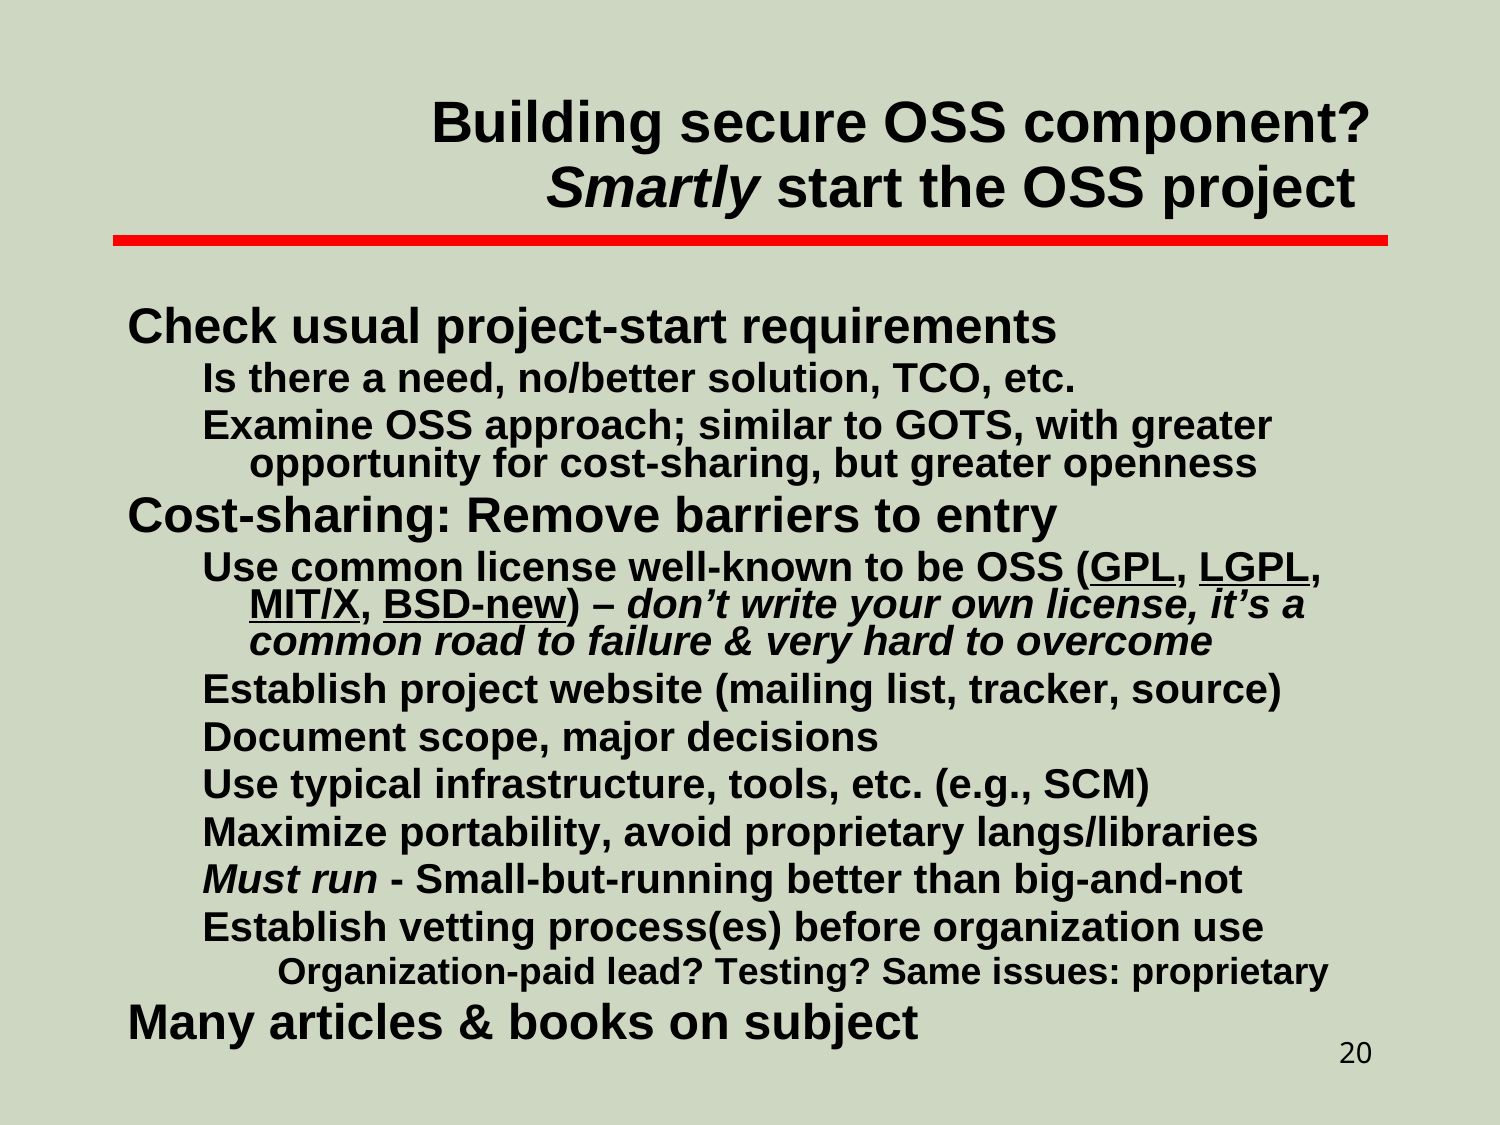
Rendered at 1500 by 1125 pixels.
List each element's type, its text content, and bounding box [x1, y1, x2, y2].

list Check usual project-start requirements Is there a need, no/better solution, TCO, etc. Examine OSS approach; similar to GOTS, with greater opportunity for cost-sharing, but greater openness Cost-sharing: Remove barriers to entry Use common license well-known to be OSS (GPL, LGPL, MIT/X, BSD-new) – don’t write your own license, it’s a common road to failure & very hard to overcome Establish project website (mailing list, tracker, source) Document scope, major decisions Use typical infrastructure, tools, etc. (e.g., SCM) Maximize portability, avoid proprietary langs/libraries Must run - Small-but-running better than big-and-not Establish vetting process(es) before organization use Organization-paid lead? Testing? Same issues: proprietary Many articles & books on subject [112, 299, 1388, 1087]
title Building secure OSS component? Smartly start the OSS project [337, 81, 1388, 228]
